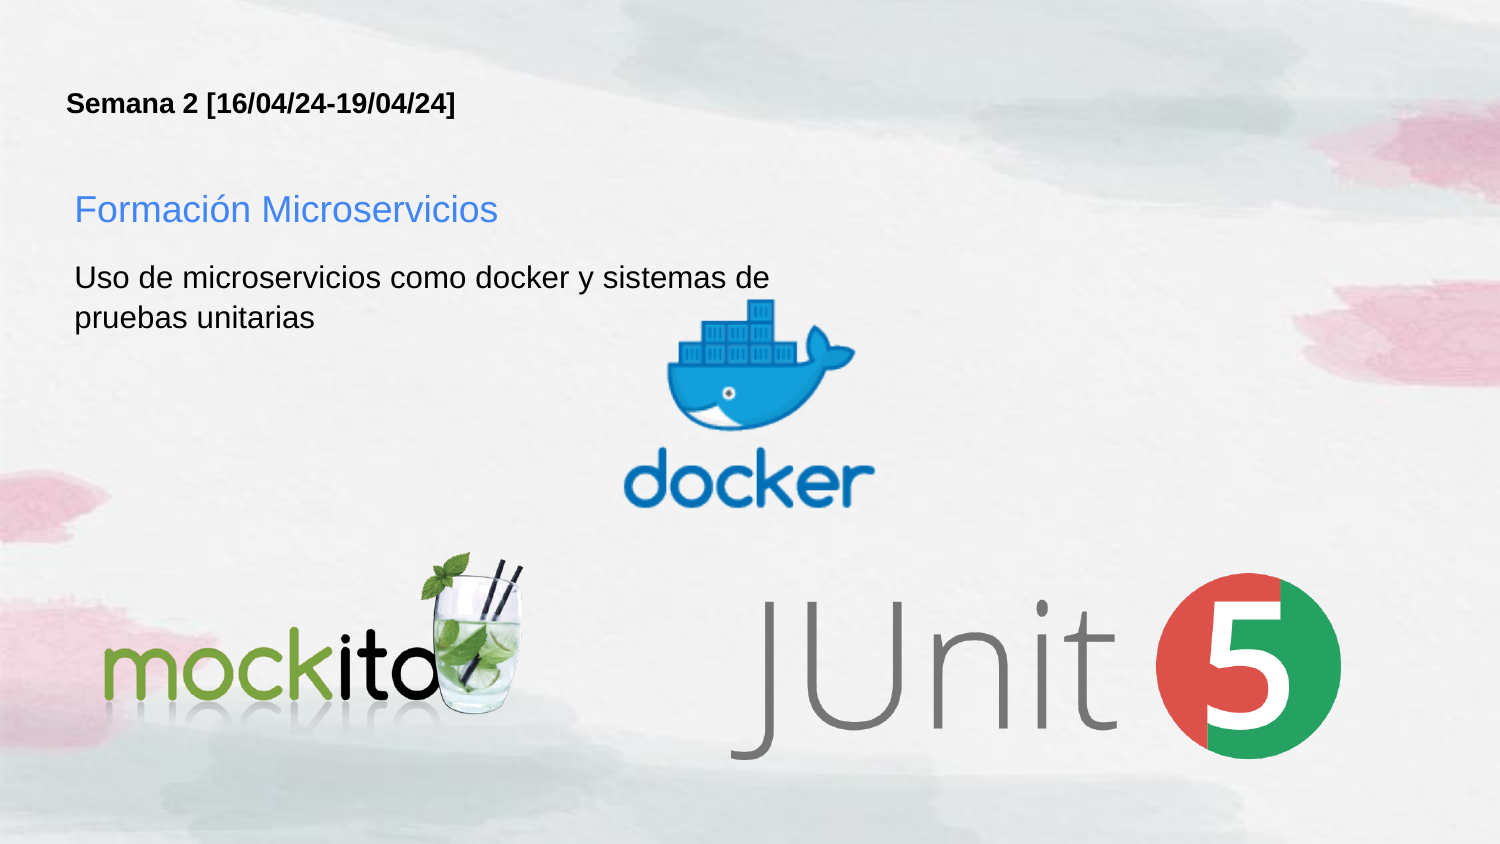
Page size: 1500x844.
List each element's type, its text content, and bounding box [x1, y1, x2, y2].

picture [0, 0, 1500, 844]
title Semana 2 [16/04/24-19/04/24] [51, 72, 1449, 167]
list Formación Microservicios Uso de microservicios como docker y sistemas de pruebas unitarias [59, 166, 888, 353]
